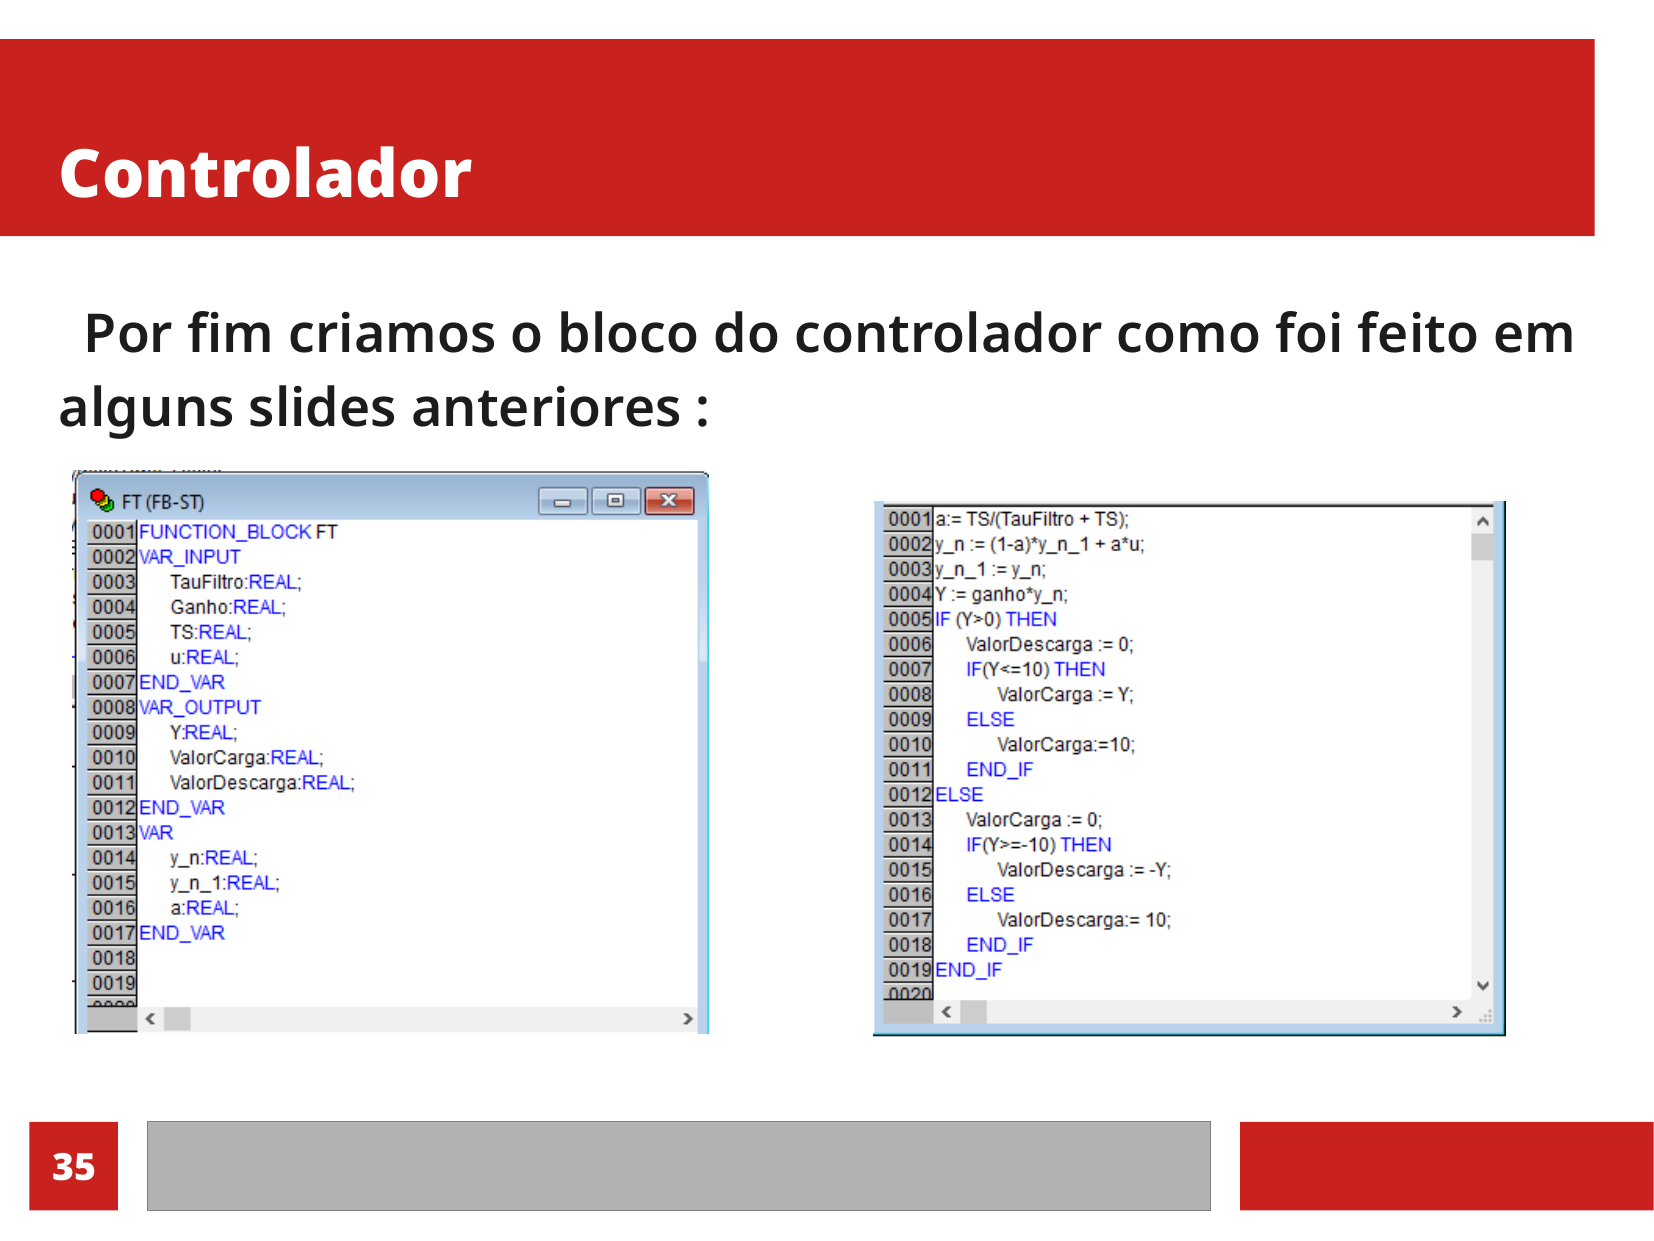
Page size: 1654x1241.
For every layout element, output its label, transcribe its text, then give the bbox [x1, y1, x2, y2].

picture [873, 501, 1506, 1038]
title Controlador [58, 58, 1595, 217]
list Por fim criamos o bloco do controlador como foi feito em alguns slides anteriores : [58, 295, 1595, 443]
picture [72, 470, 709, 1034]
